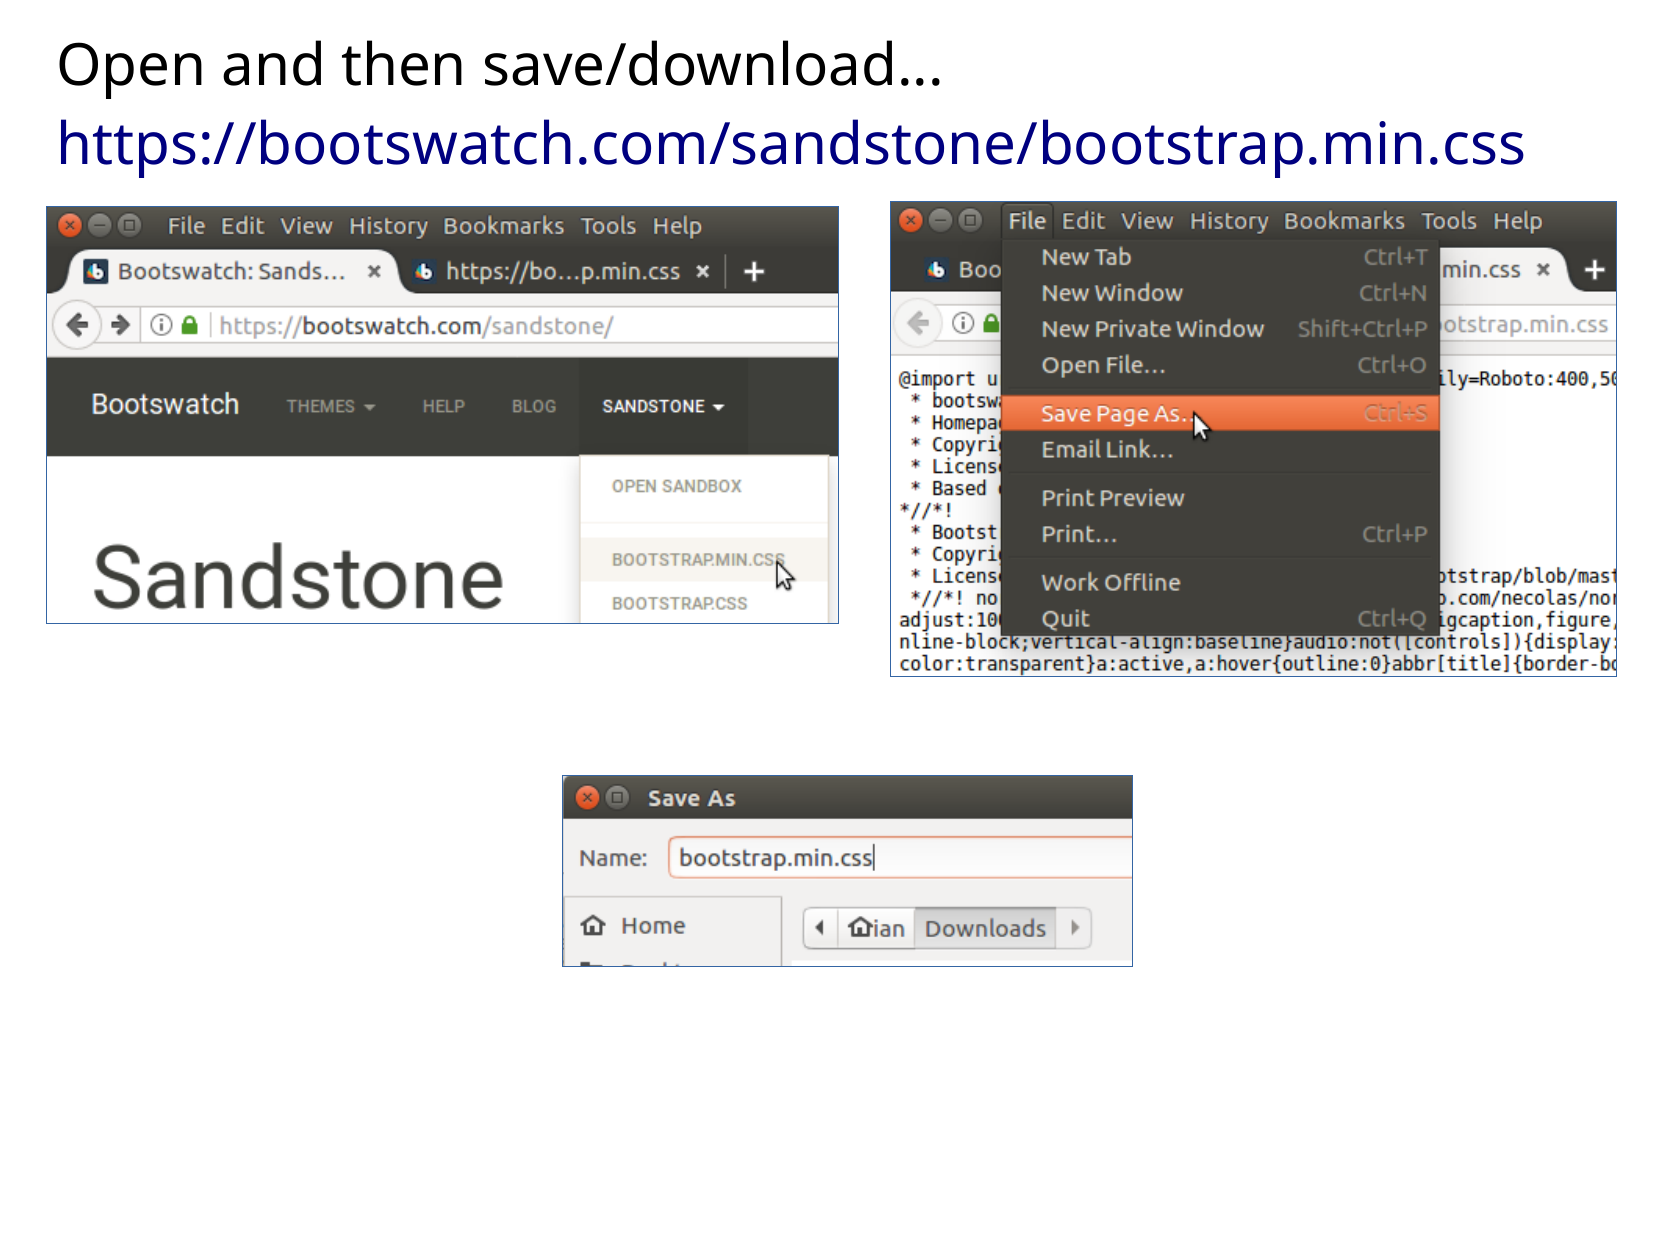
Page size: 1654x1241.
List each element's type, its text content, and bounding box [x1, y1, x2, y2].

picture [562, 775, 1133, 967]
picture [890, 201, 1617, 677]
text_box Open and then save/download... https://bootswatch.com/sandstone/bootstrap.min.css [56, 38, 1545, 167]
picture [46, 206, 839, 624]
